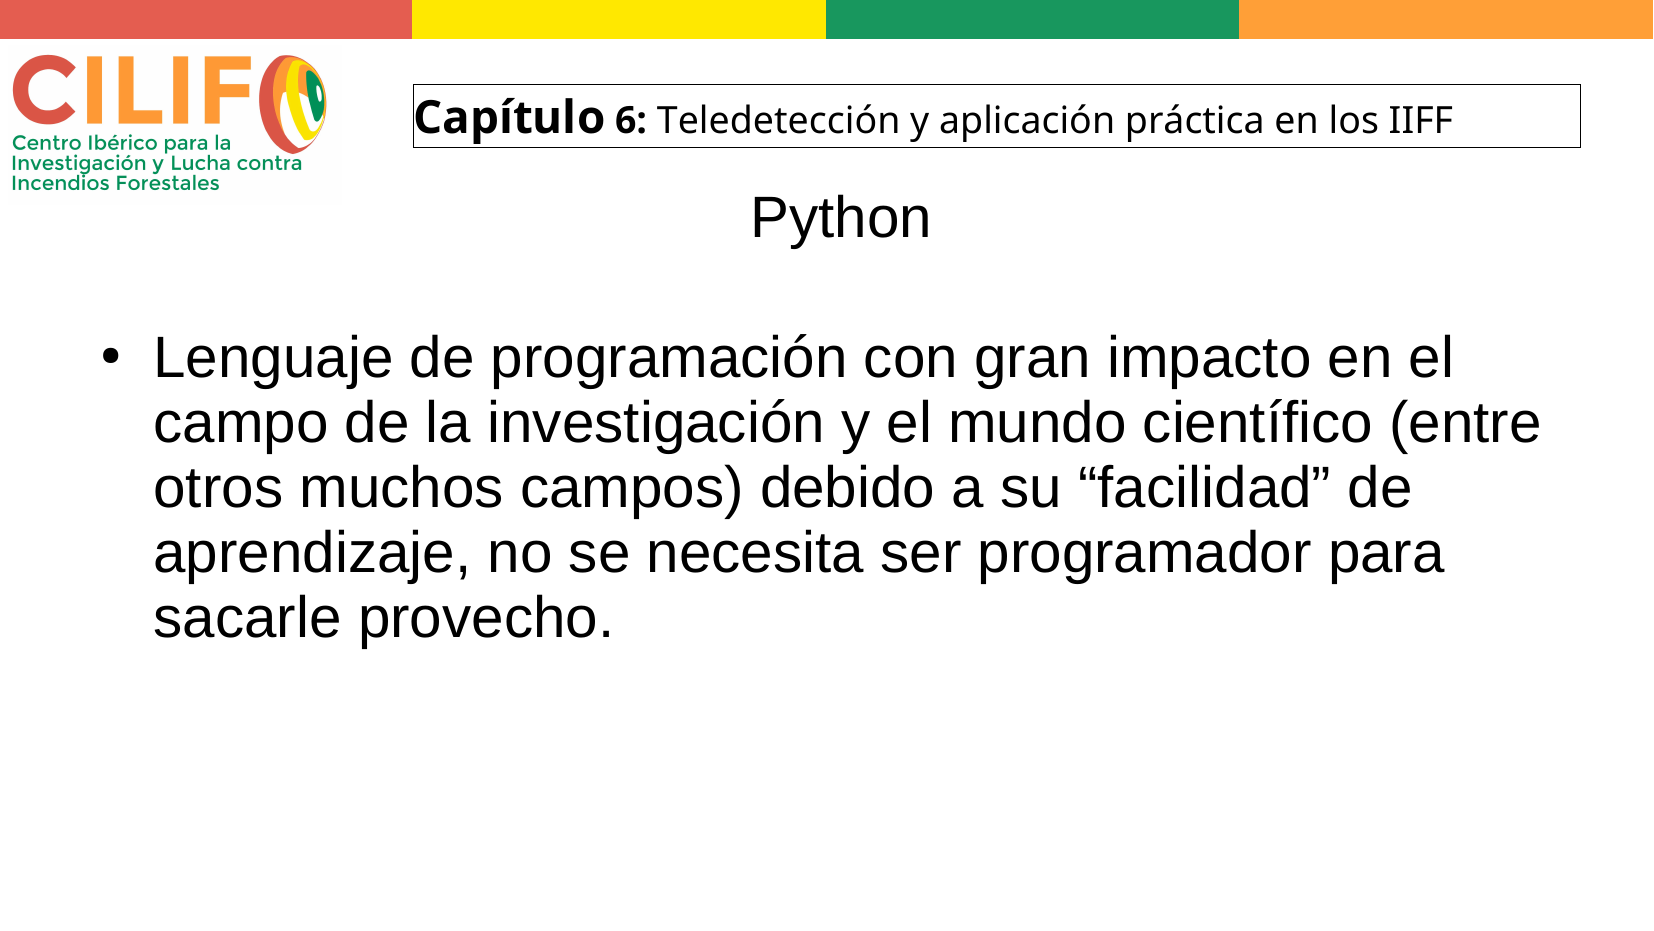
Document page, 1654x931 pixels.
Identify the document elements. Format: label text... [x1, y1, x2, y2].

picture [8, 45, 342, 205]
list Lenguaje de programación con gran impacto en el campo de la investigación y el mundo científico (entre otros muchos campos) debido a su “facilidad” de aprendizaje, no se necesita ser programador para sacarle provecho. [82, 324, 1595, 857]
title Python [206, 138, 1477, 296]
